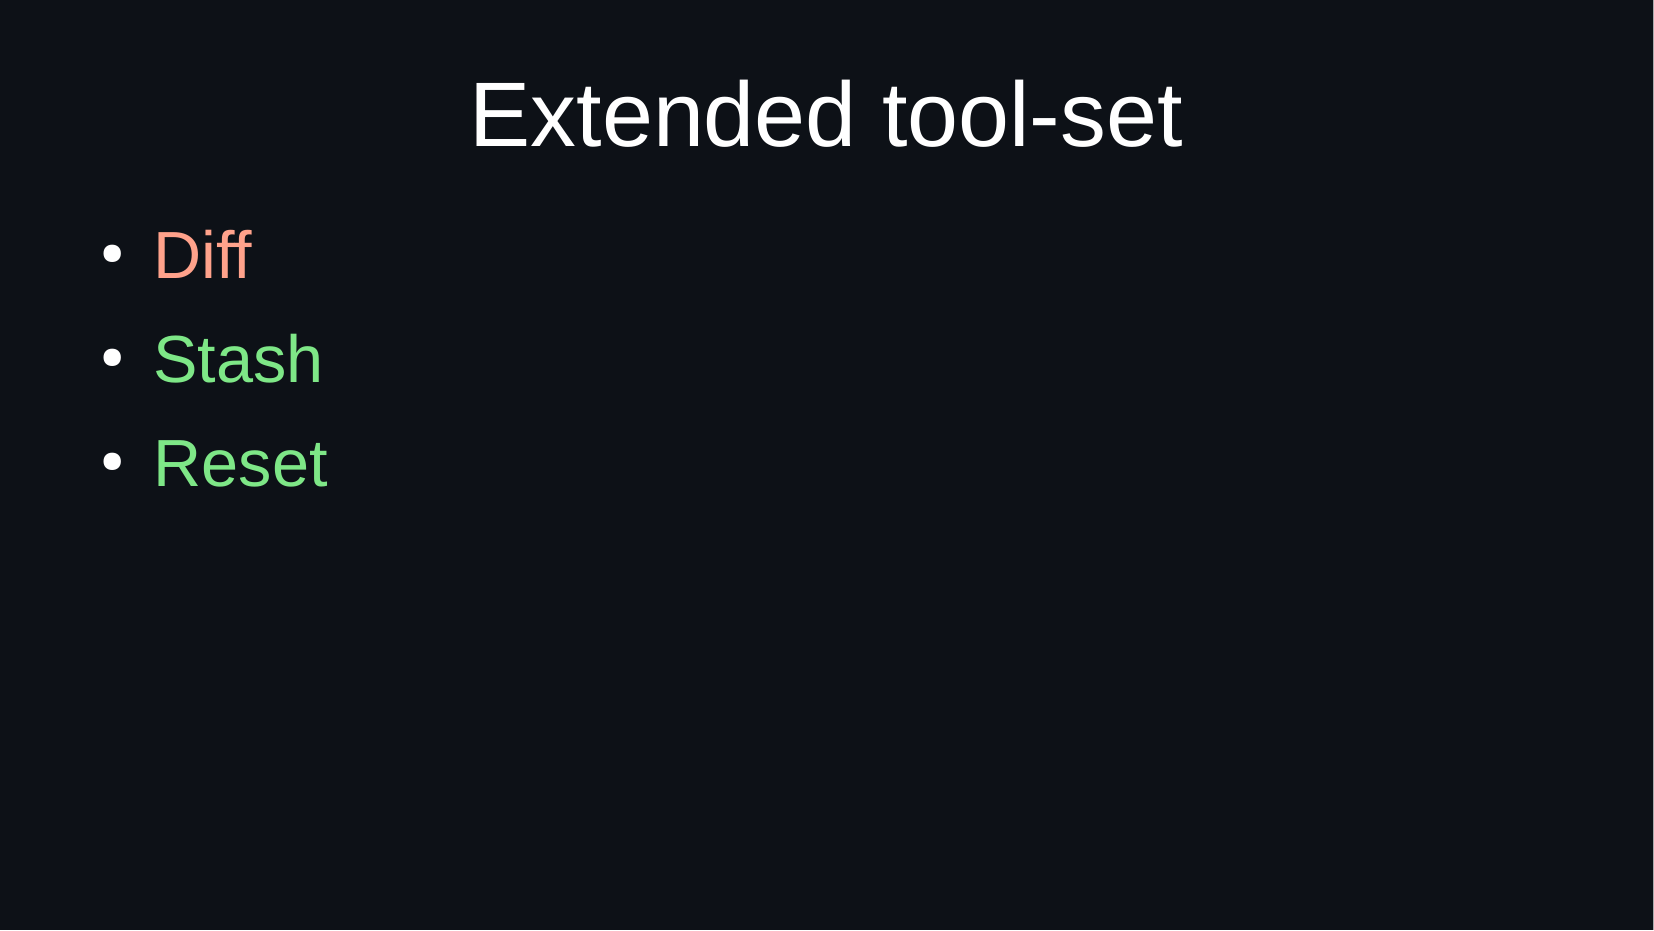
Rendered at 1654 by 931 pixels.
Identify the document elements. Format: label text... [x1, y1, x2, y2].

title Extended tool-set [82, 37, 1571, 193]
list Diff Stash Reset [82, 217, 1571, 758]
